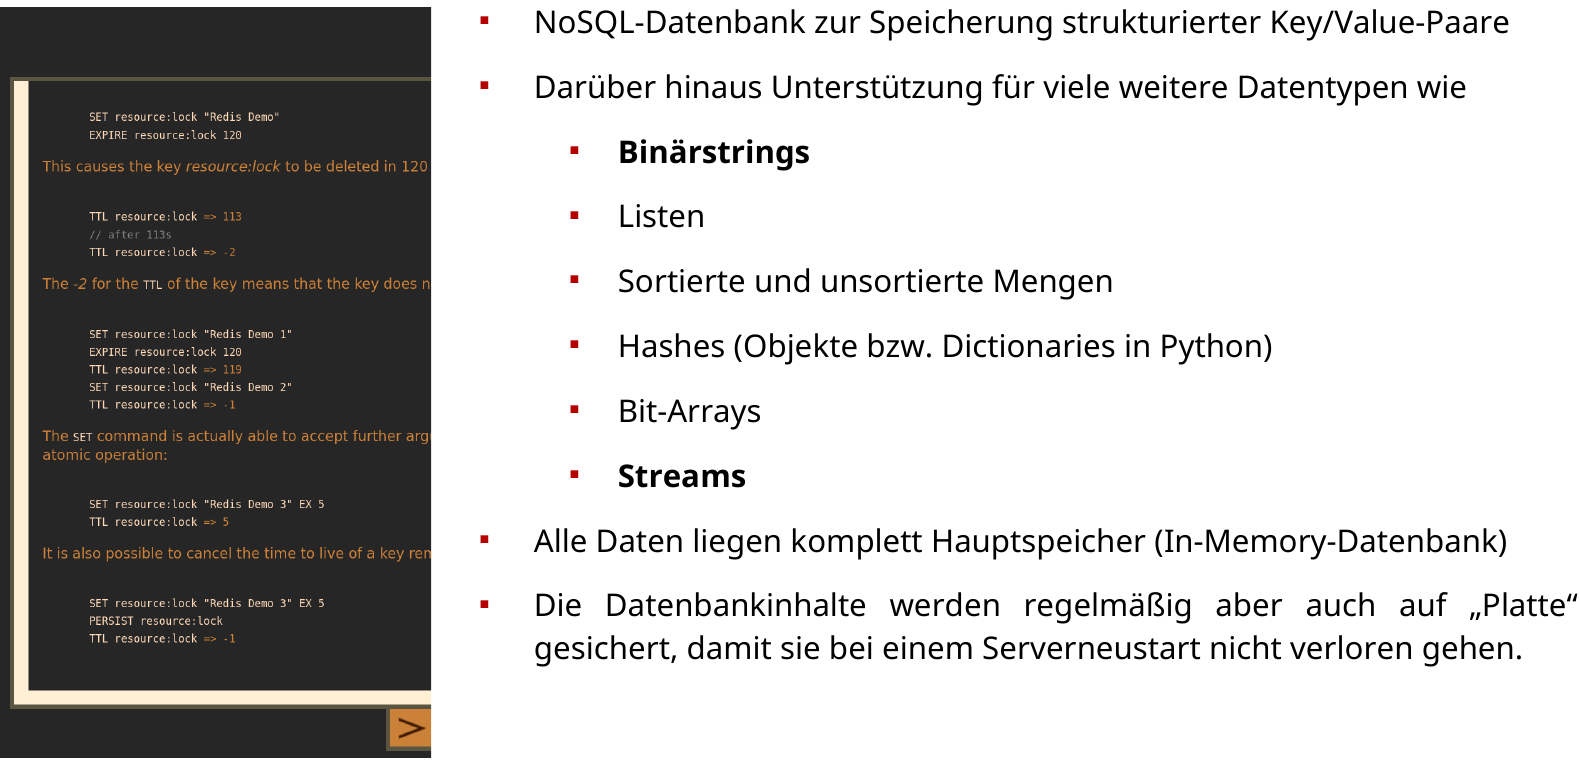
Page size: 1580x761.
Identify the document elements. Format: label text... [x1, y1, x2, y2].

list NoSQL-Datenbank zur Speicherung strukturierter Key/Value-Paare Darüber hinaus Unterstützung für viele weitere Datentypen wie Binärstrings Listen Sortierte und unsortierte Mengen Hashes (Objekte bzw. Dictionaries in Python) Bit-Arrays Streams Alle Daten liegen komplett Hauptspeicher (In-Memory-Datenbank) Die Datenbankinhalte werden regelmäßig aber auch auf „Platte“ gesichert, damit sie bei einem Serverneustart nicht verloren gehen. [462, 0, 1580, 761]
picture [0, 7, 432, 758]
